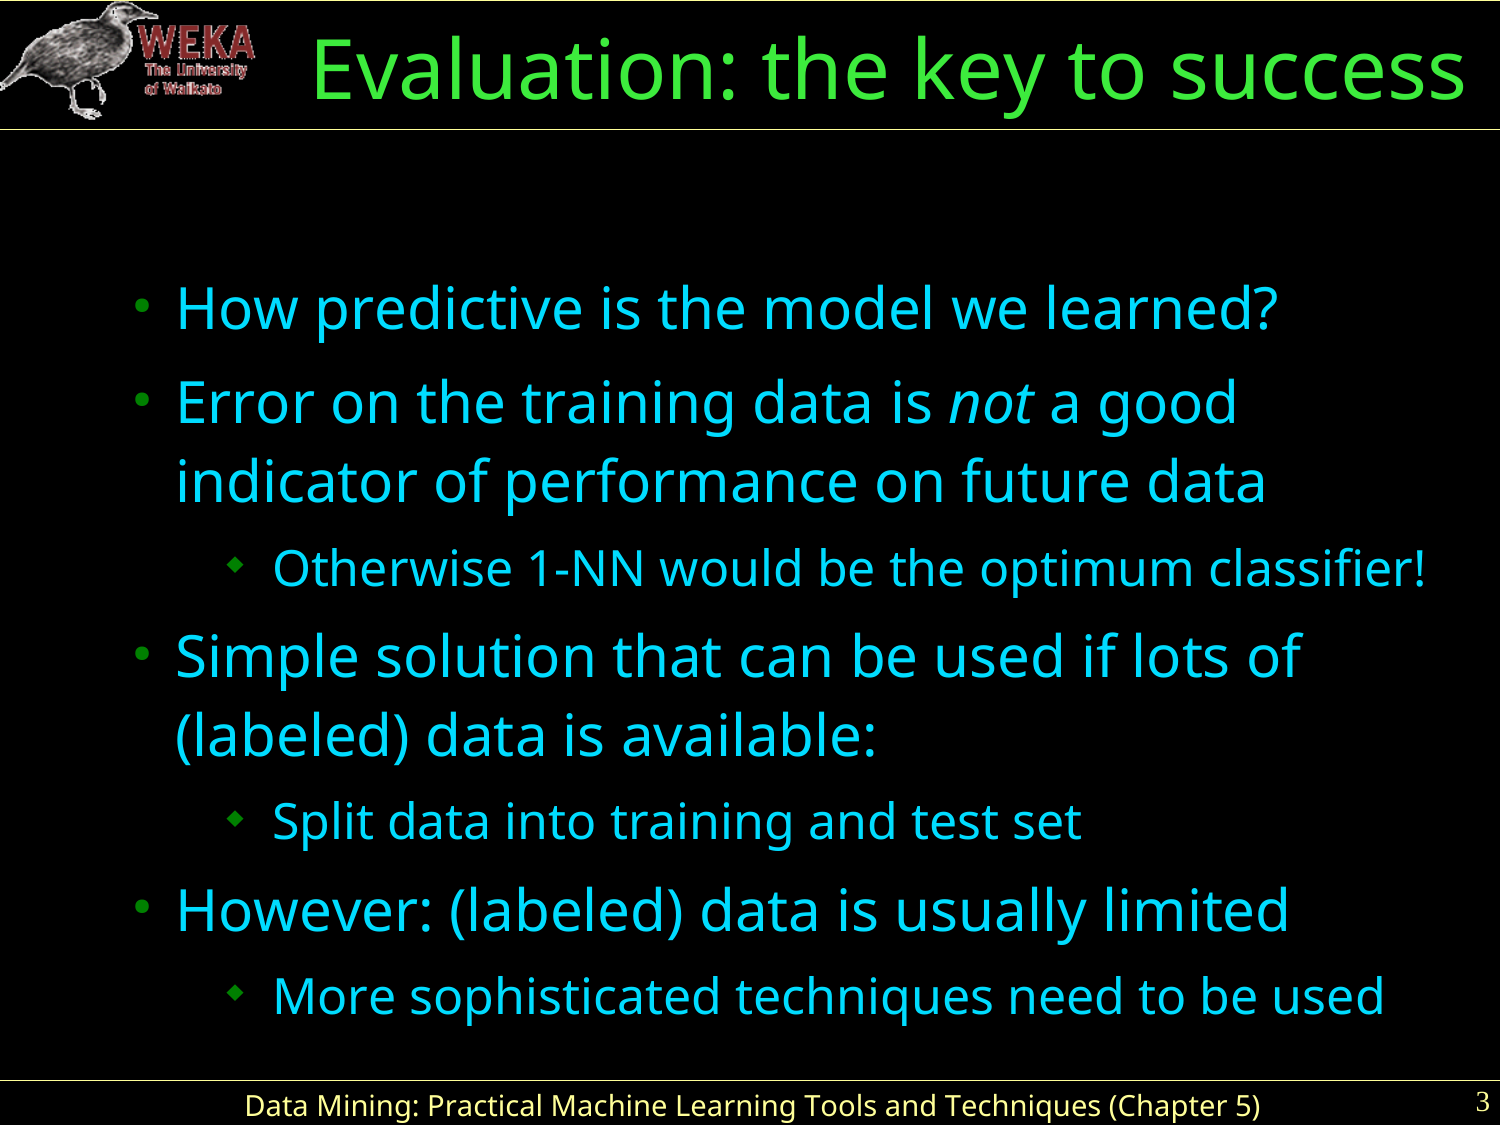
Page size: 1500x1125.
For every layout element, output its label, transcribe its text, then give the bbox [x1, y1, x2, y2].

title Evaluation: the key to success [295, 0, 1500, 148]
text_box How predictive is the model we learned? Error on the training data is not a good indicator of performance on future data Otherwise 1-NN would be the optimum classifier! Simple solution that can be used if lots of (labeled) data is available: Split data into training and test set However: (labeled) data is usually limited More sophisticated techniques need to be used [118, 260, 1447, 987]
picture [0, 1, 266, 129]
